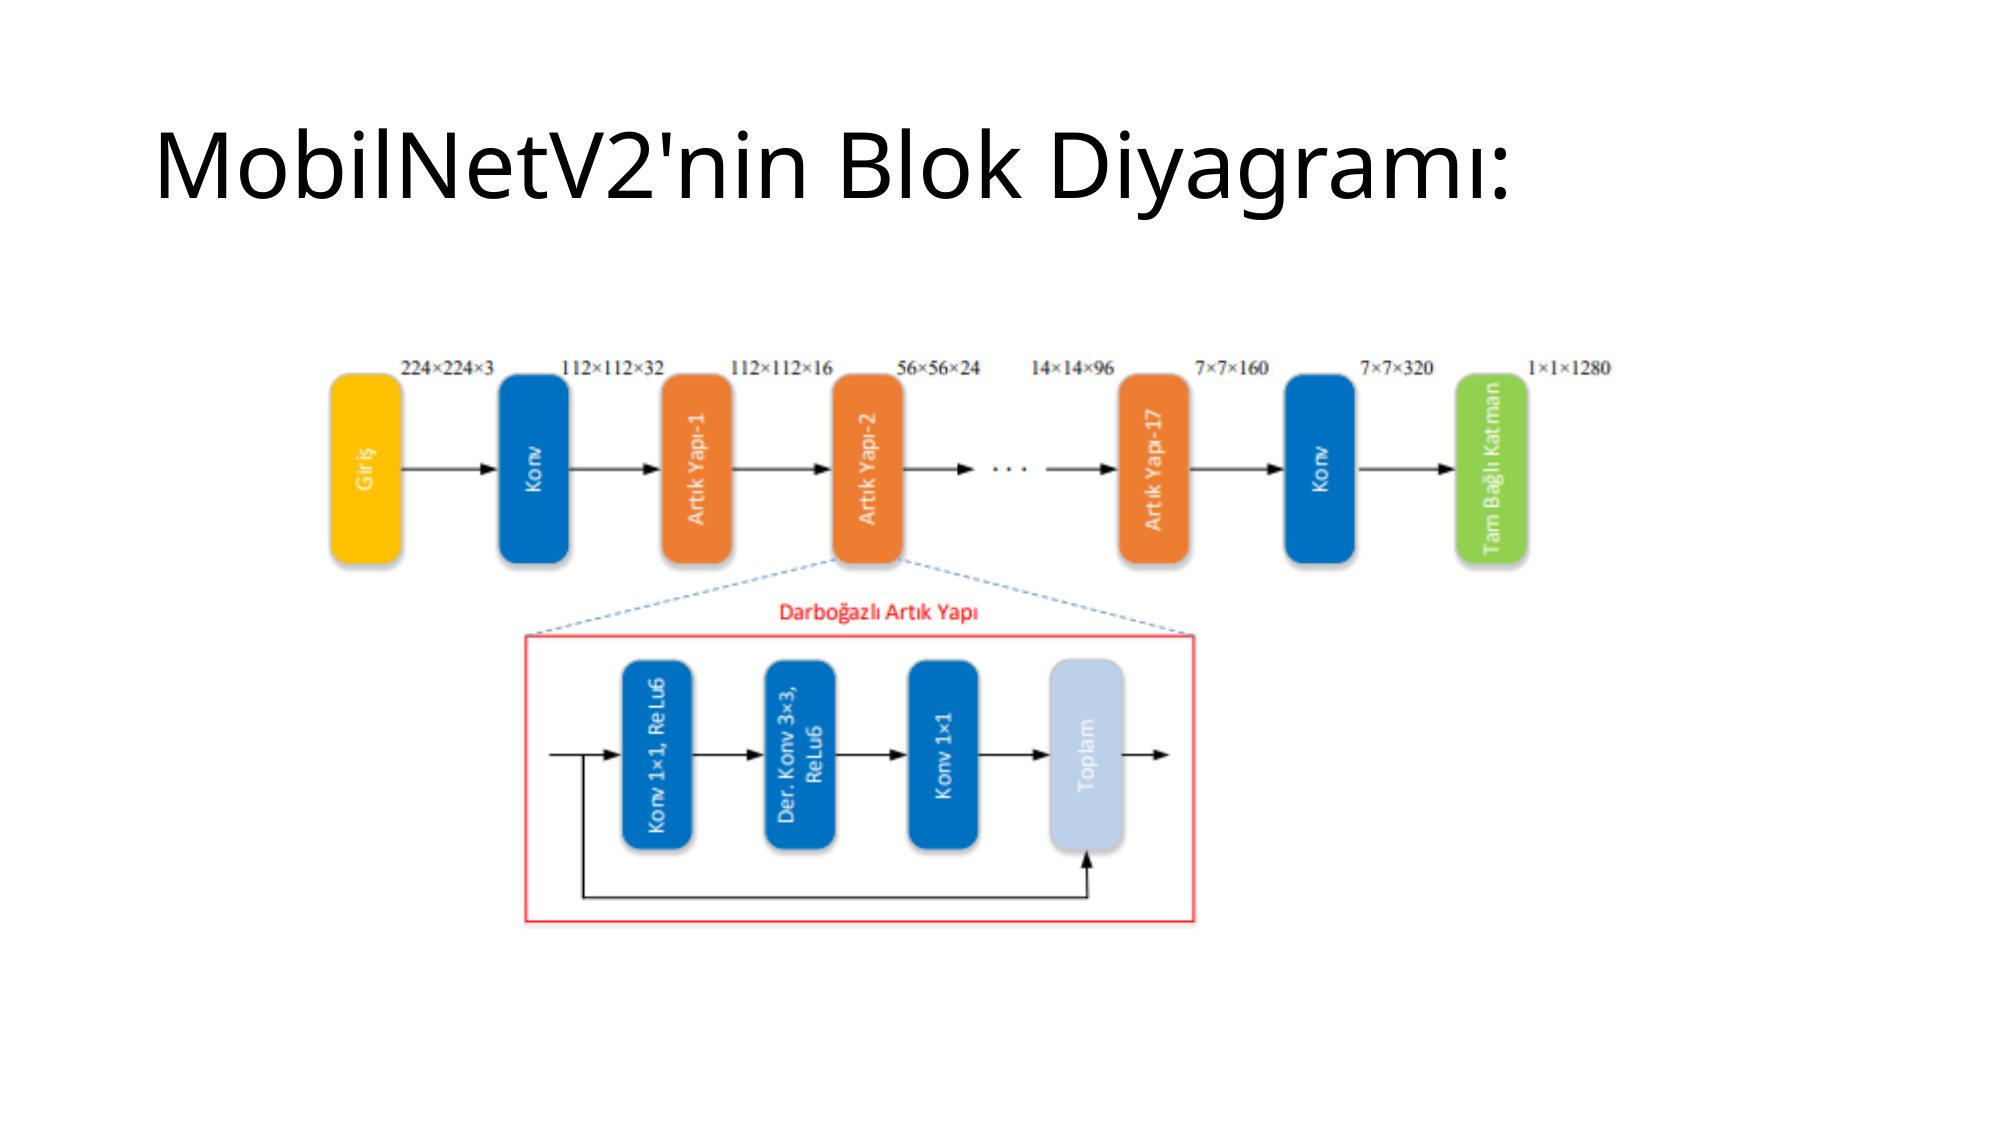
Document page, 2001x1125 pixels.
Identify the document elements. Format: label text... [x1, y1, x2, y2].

title MobilNetV2'nin Blok Diyagramı: [137, 59, 1863, 278]
picture [156, 325, 1752, 941]
